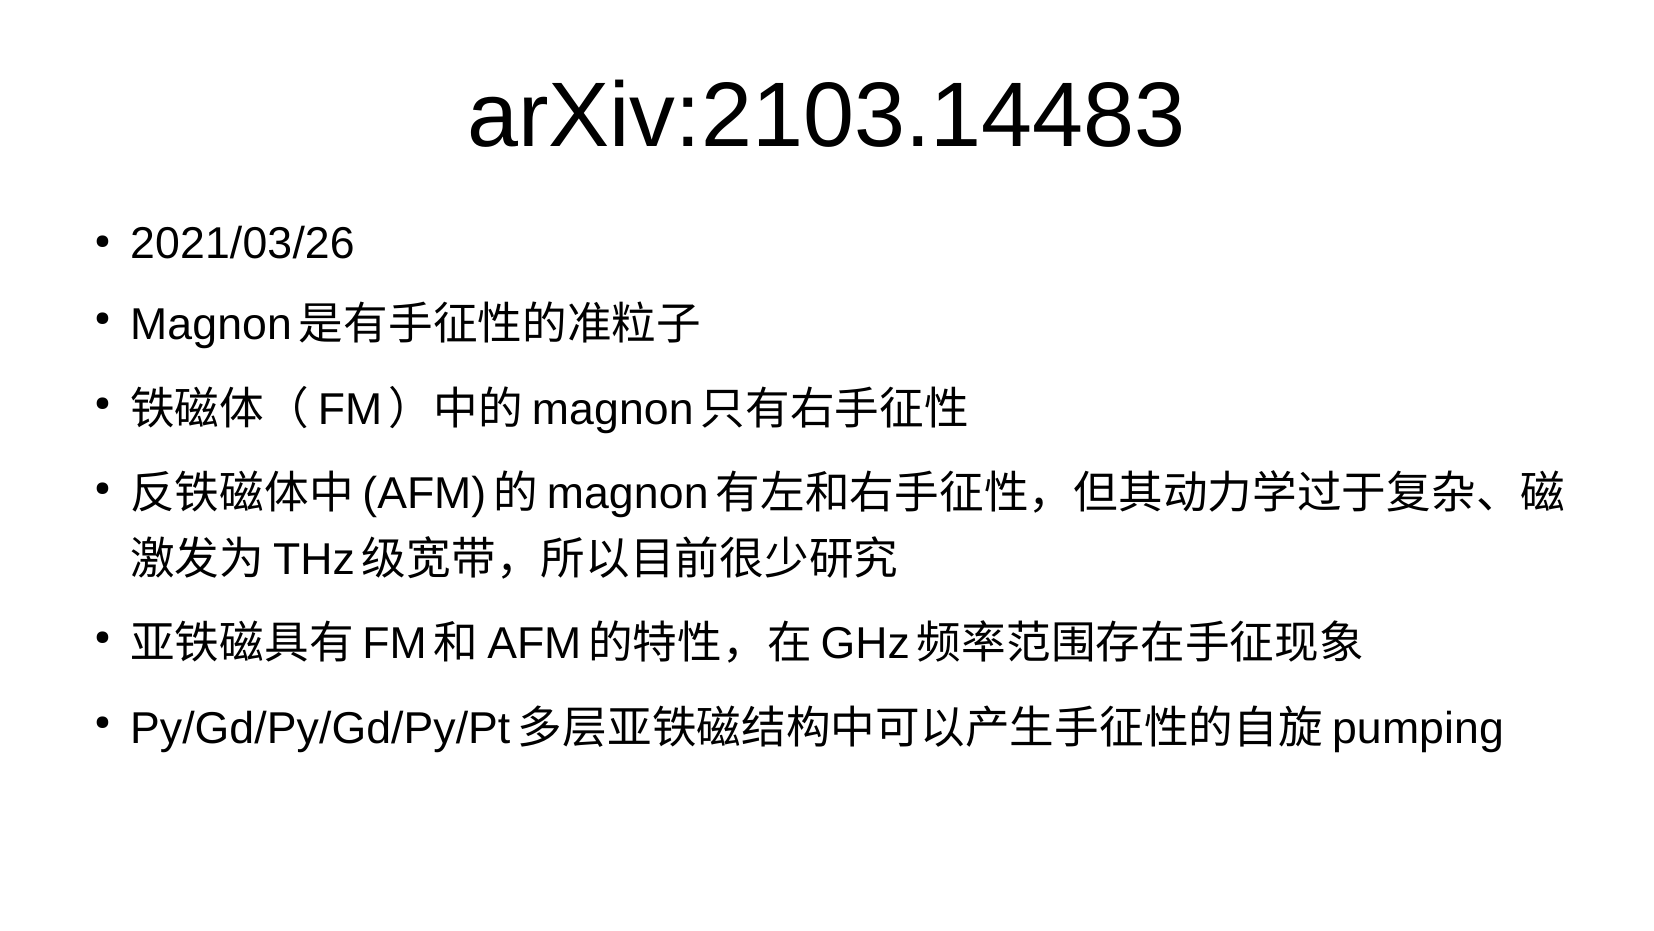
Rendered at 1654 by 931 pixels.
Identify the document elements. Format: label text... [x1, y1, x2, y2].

title arXiv:2103.14483 [82, 37, 1571, 193]
list 2021/03/26 Magnon是有手征性的准粒子 铁磁体（FM）中的magnon只有右手征性 反铁磁体中(AFM)的magnon有左和右手征性，但其动力学过于复杂、磁激发为THz级宽带，所以目前很少研究 亚铁磁具有FM和AFM的特性，在GHz频率范围存在手征现象 Py/Gd/Py/Gd/Py/Pt多层亚铁磁结构中可以产生手征性的自旋pumping [82, 217, 1571, 758]
